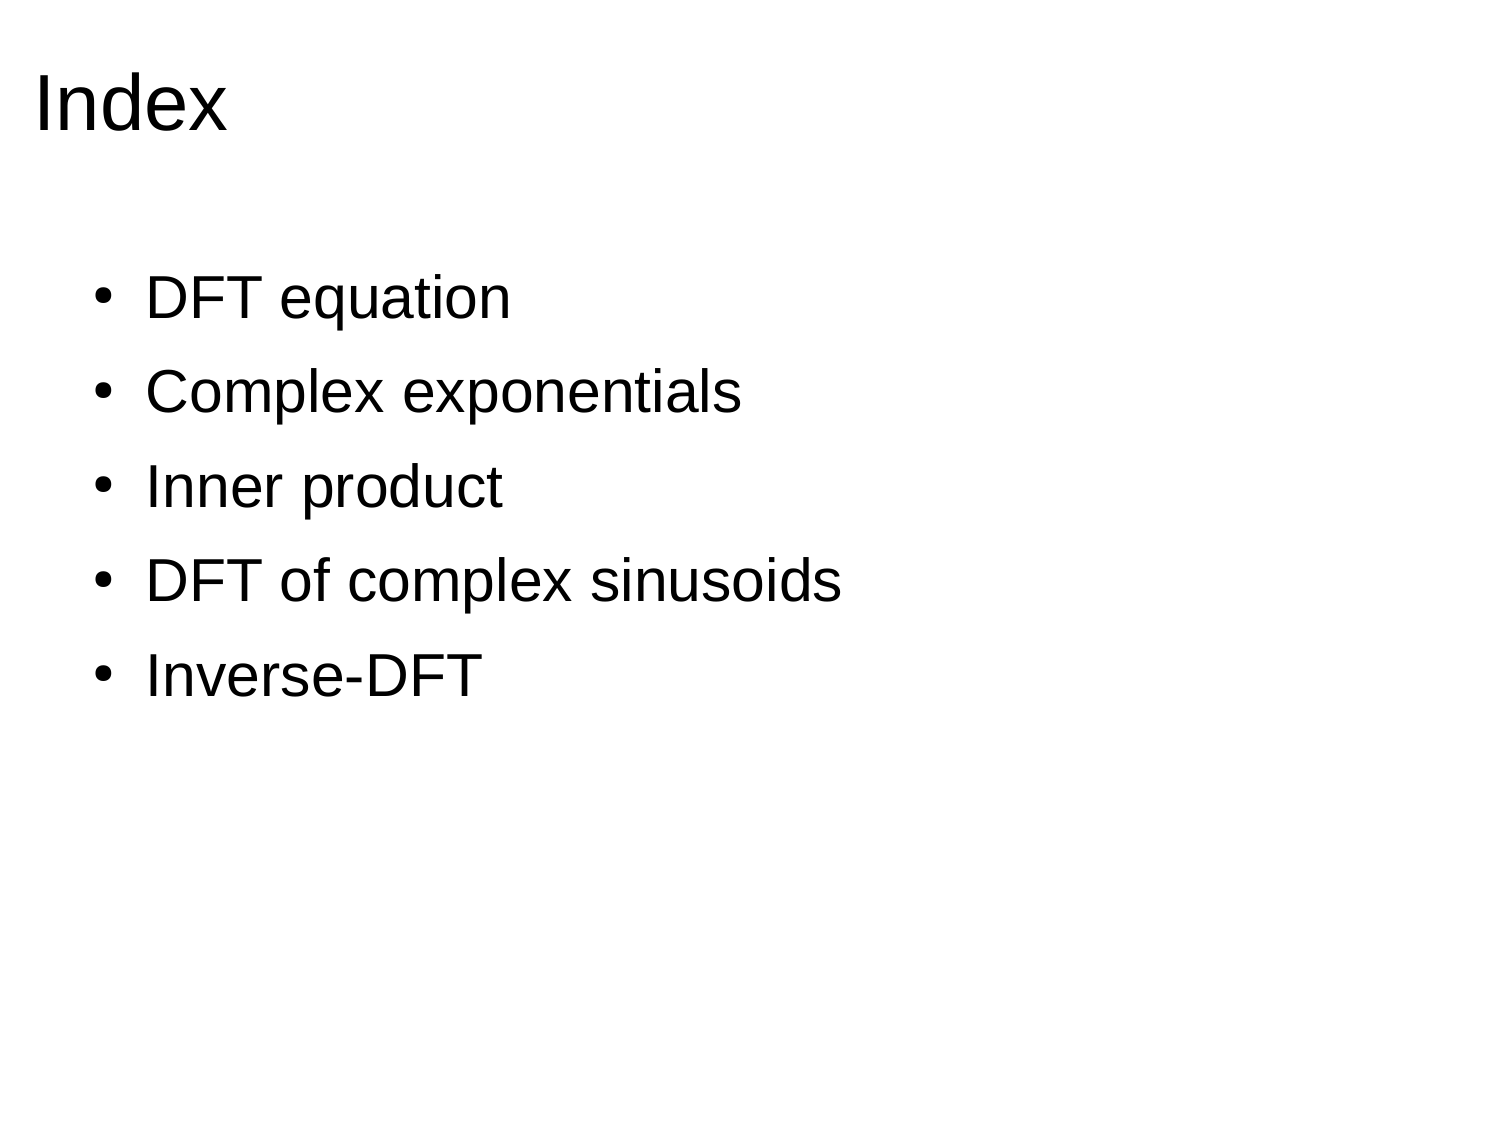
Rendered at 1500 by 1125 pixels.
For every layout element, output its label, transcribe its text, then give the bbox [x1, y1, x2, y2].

title Index [33, 9, 1384, 197]
list DFT equation Complex exponentials Inner product DFT of complex sinusoids Inverse-DFT [75, 263, 1425, 916]
